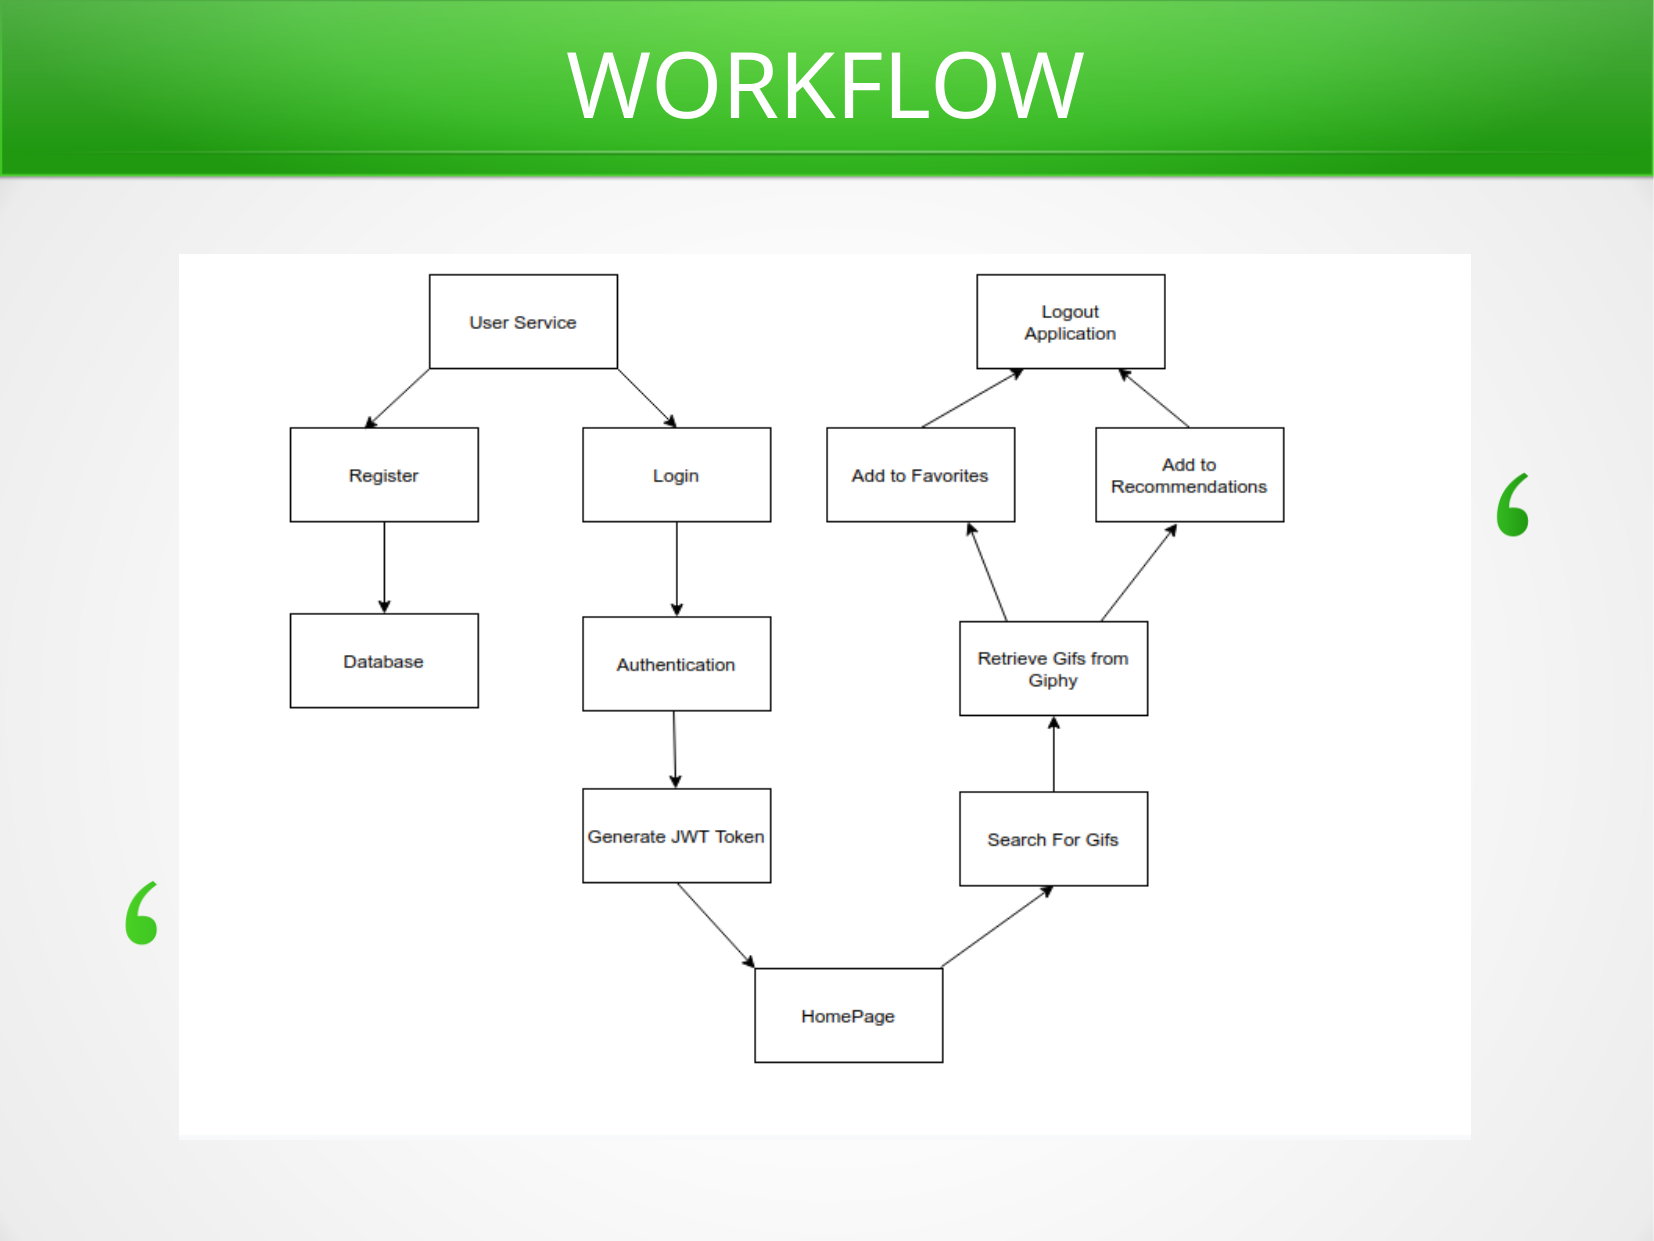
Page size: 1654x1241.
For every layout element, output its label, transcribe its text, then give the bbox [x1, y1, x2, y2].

title WORKFLOW [82, 11, 1571, 154]
picture [0, 0, 1654, 1241]
